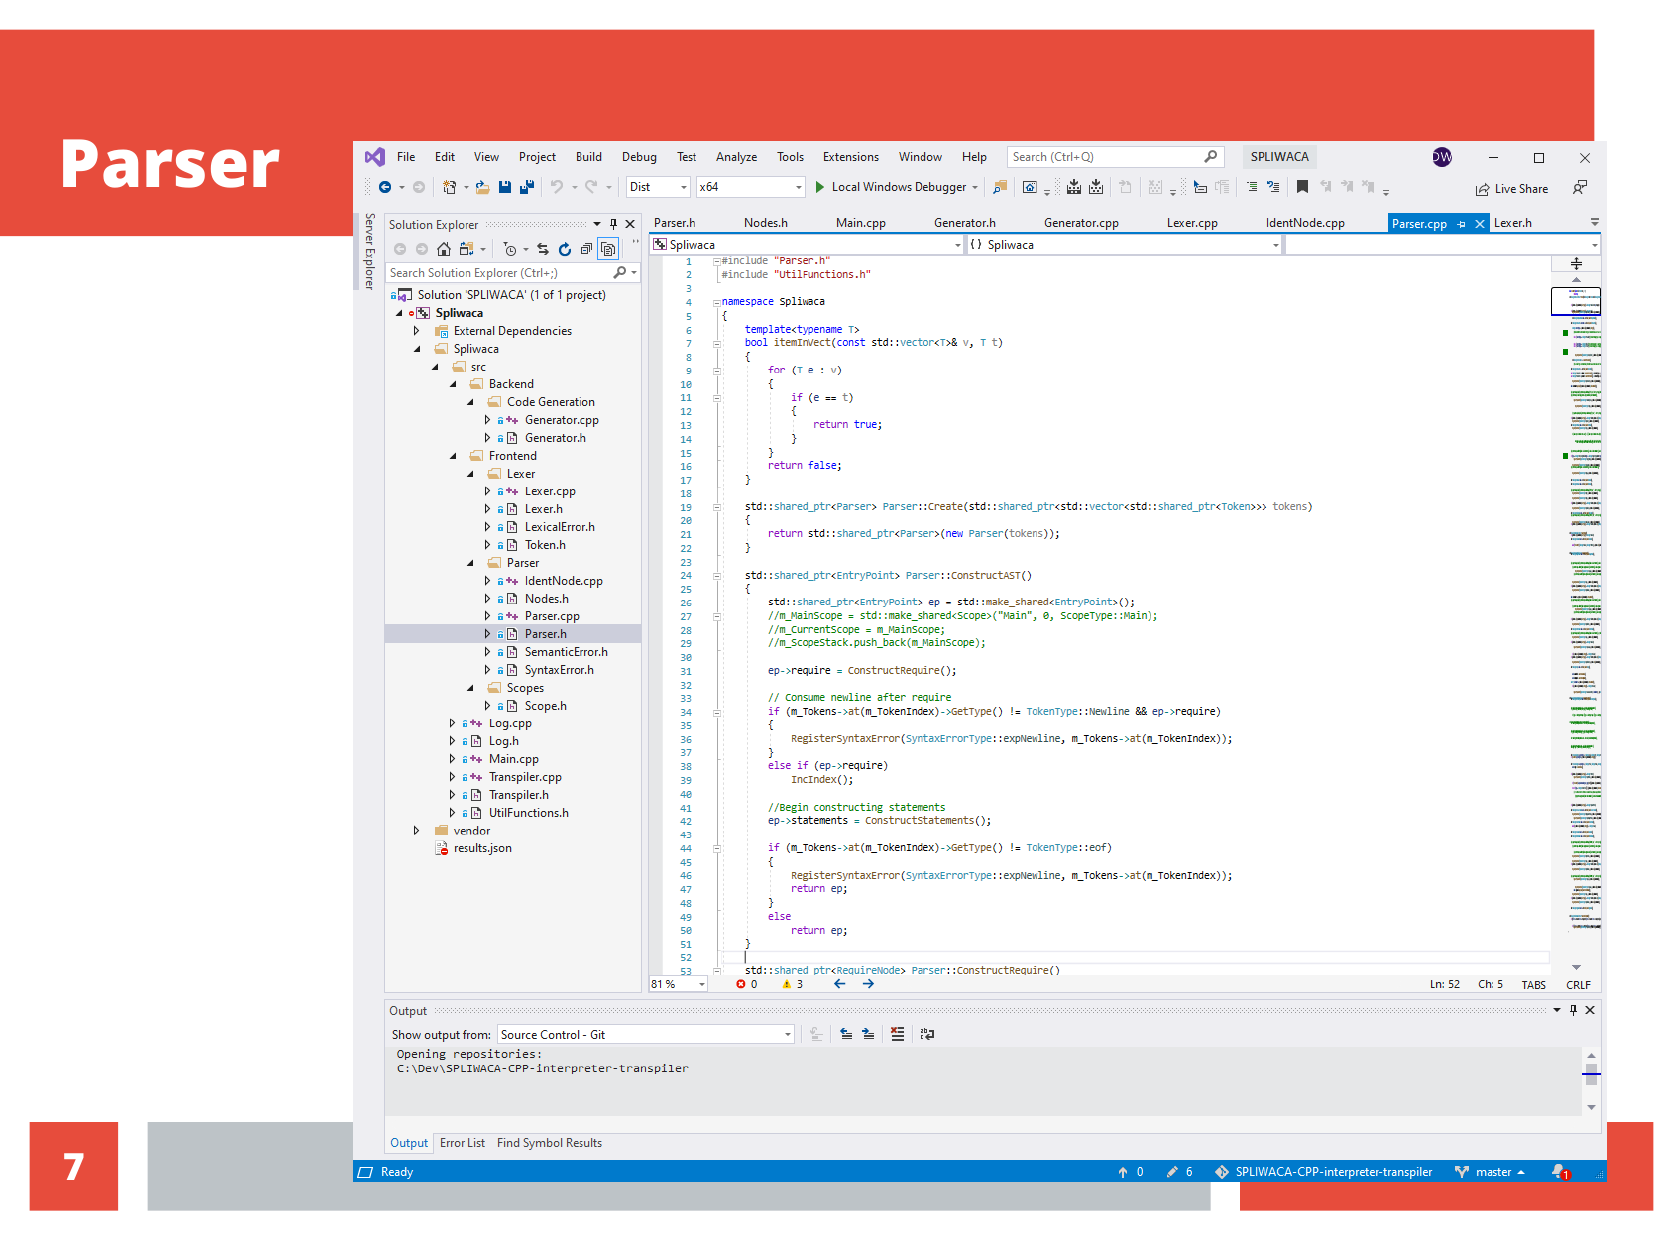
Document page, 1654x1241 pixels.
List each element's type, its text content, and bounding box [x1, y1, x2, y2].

title Parser [59, 59, 1595, 207]
picture [353, 141, 1607, 1182]
